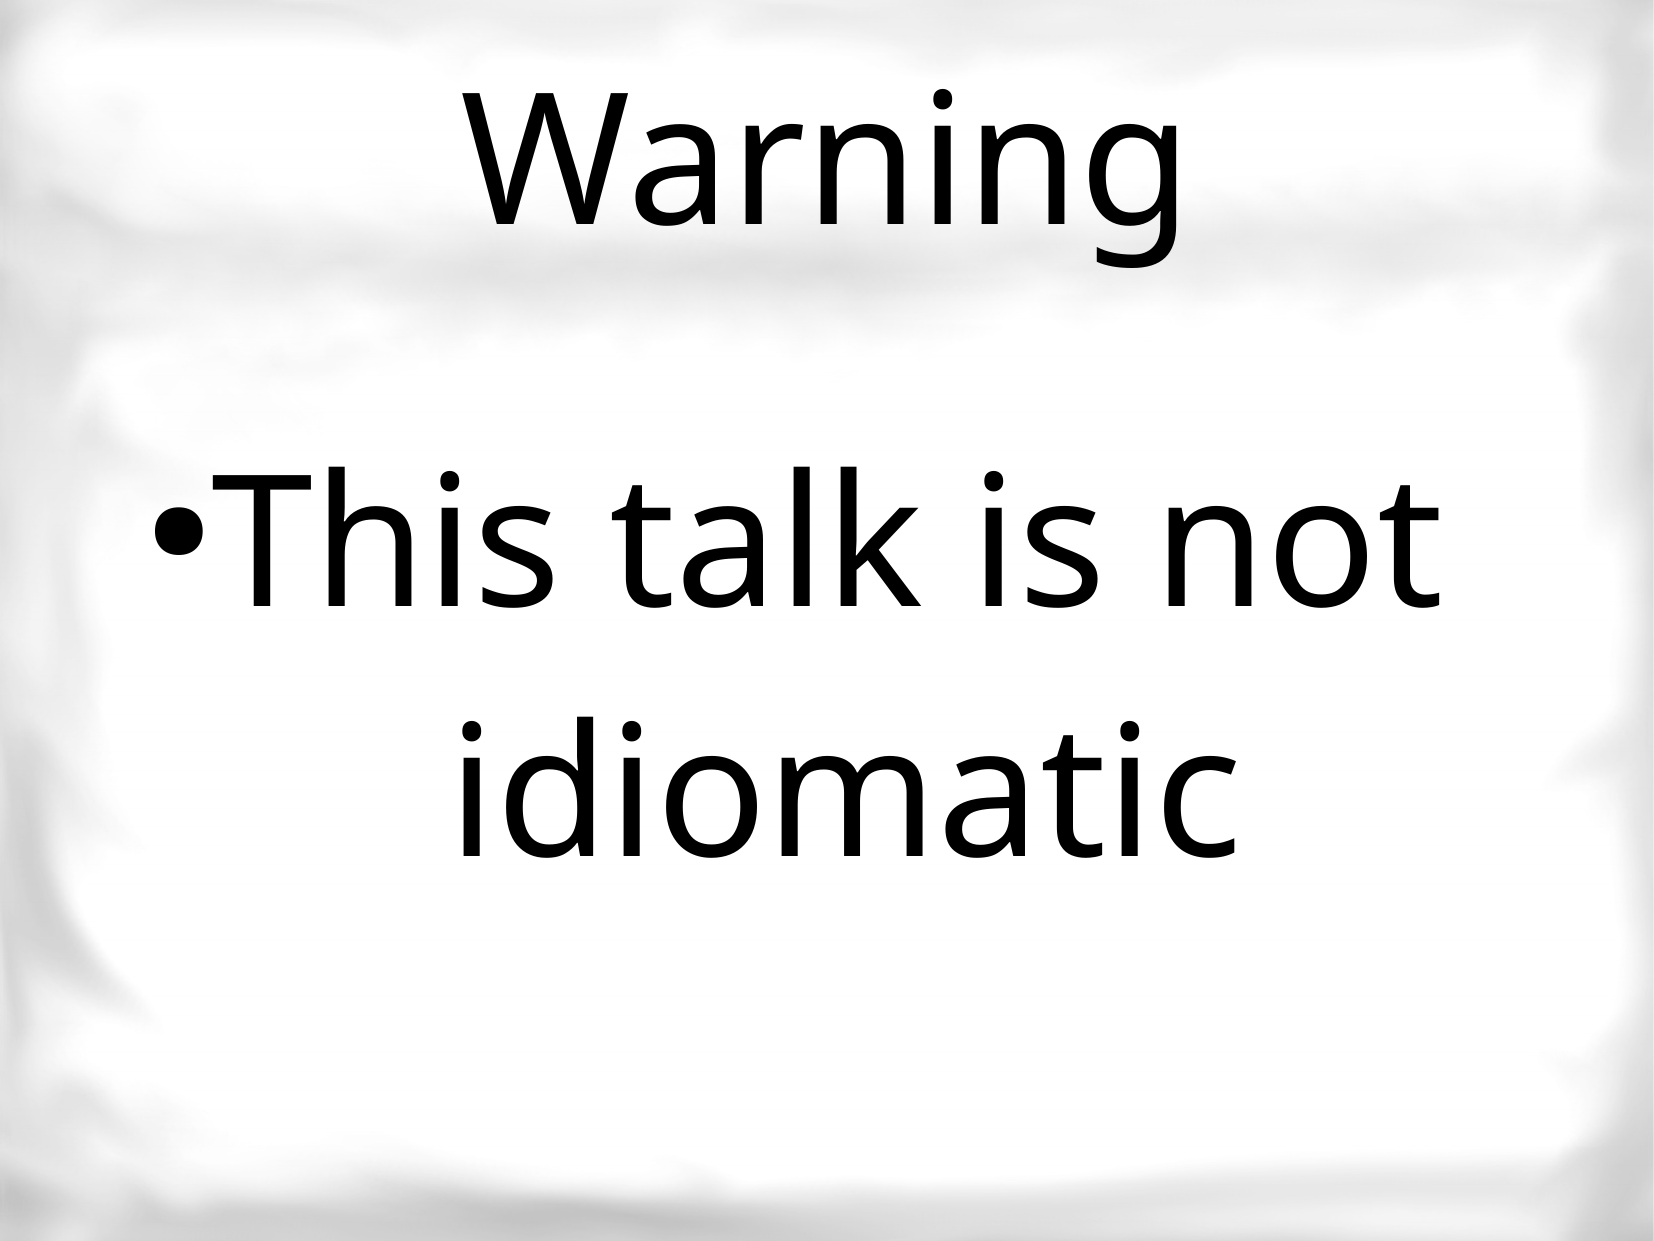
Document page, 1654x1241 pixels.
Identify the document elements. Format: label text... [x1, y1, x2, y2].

list This talk is not idiomatic [82, 290, 1538, 1010]
picture [0, 0, 1654, 1241]
title Warning [82, 49, 1571, 257]
